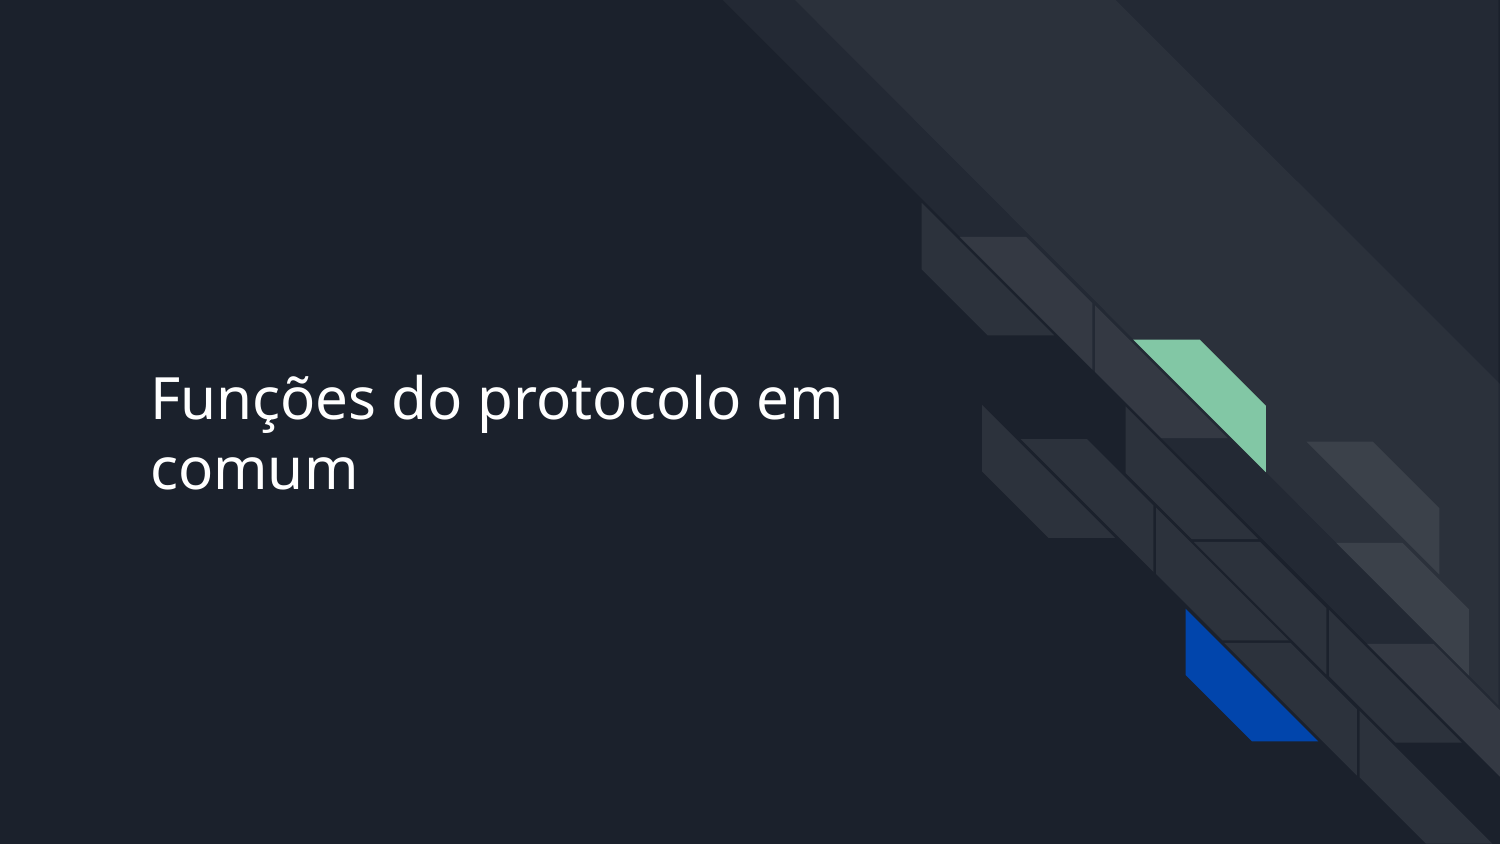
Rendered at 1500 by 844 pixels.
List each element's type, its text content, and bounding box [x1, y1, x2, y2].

title Funções do protocolo em comum [135, 336, 888, 526]
